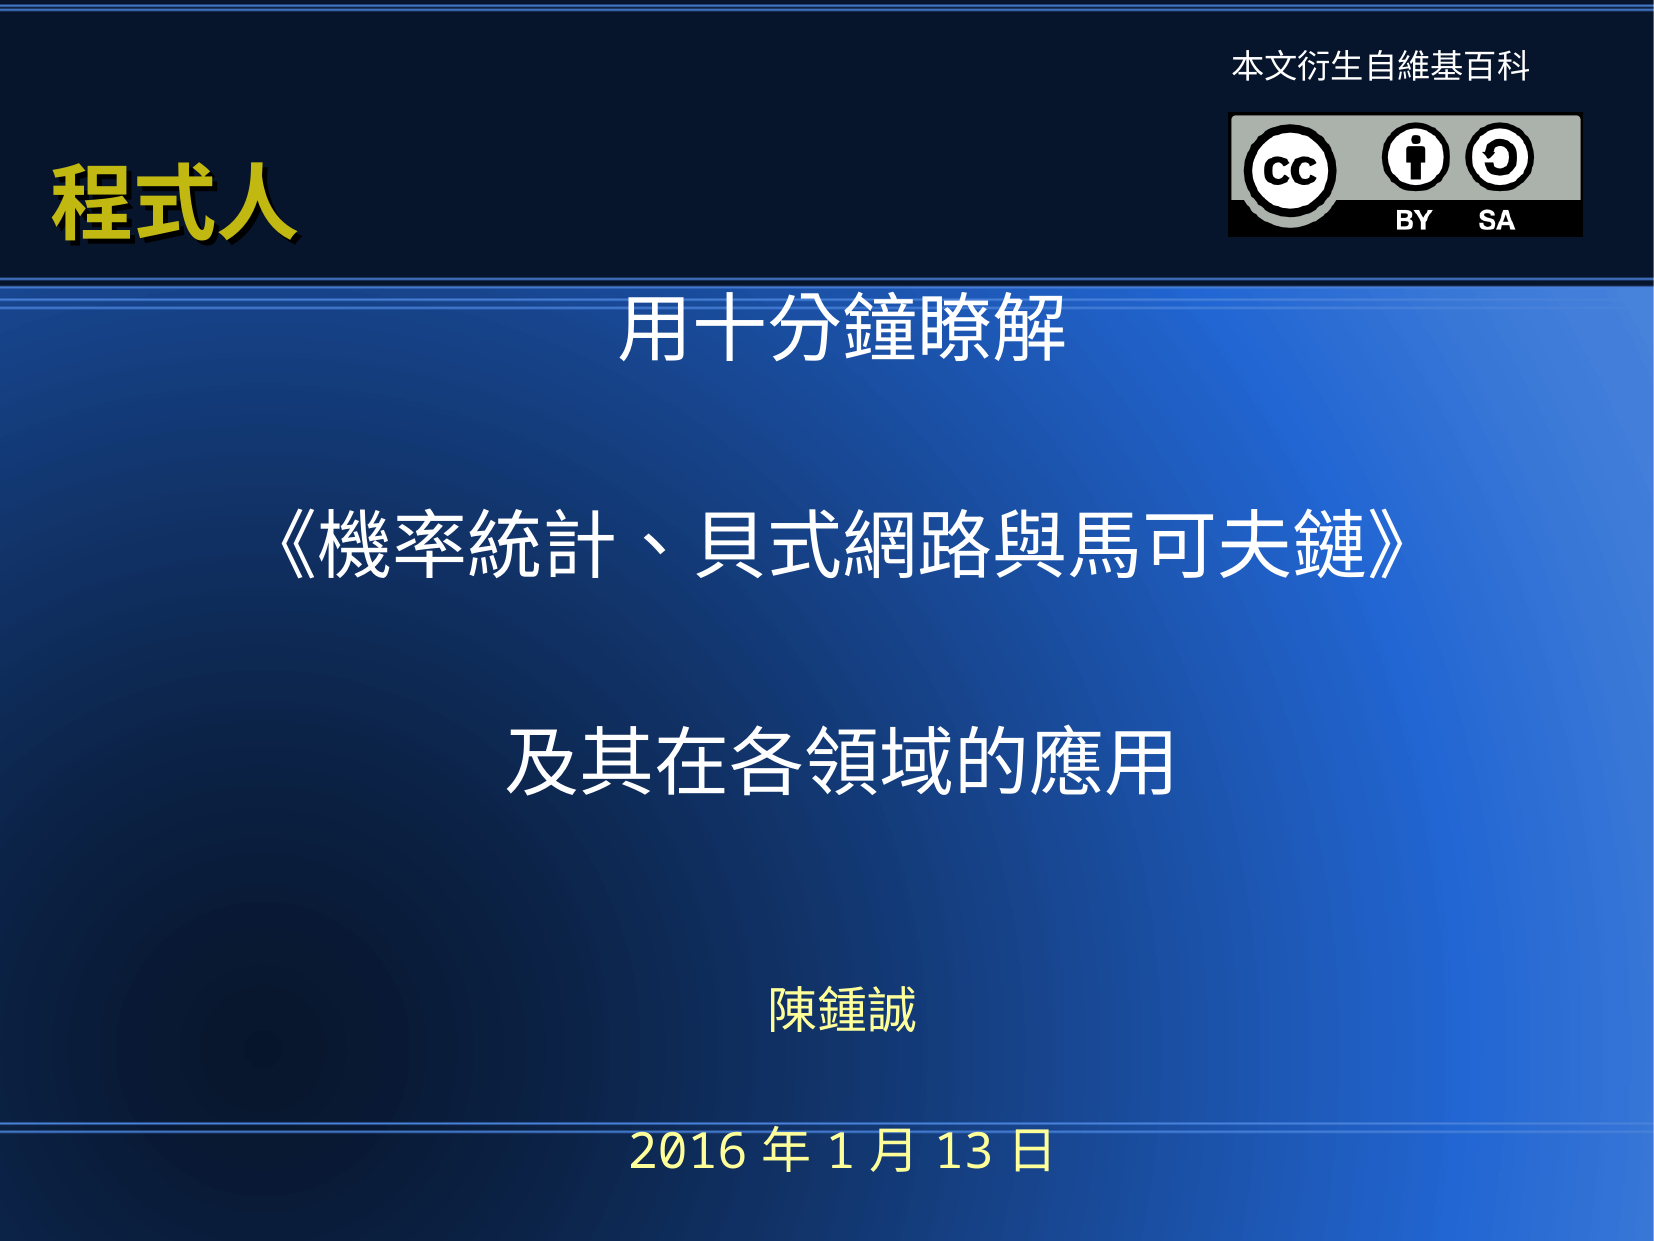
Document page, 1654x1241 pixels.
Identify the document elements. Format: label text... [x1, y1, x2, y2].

text_box 程式人 [35, 129, 378, 325]
picture [0, 0, 1654, 1241]
subtitle 用十分鐘瞭解 《機率統計、貝式網路與馬可夫鏈》 及其在各領域的應用 陳鍾誠 2016年1月13日 [59, 326, 1626, 1126]
text_box 本文衍生自維基百科 [1216, 32, 1622, 95]
